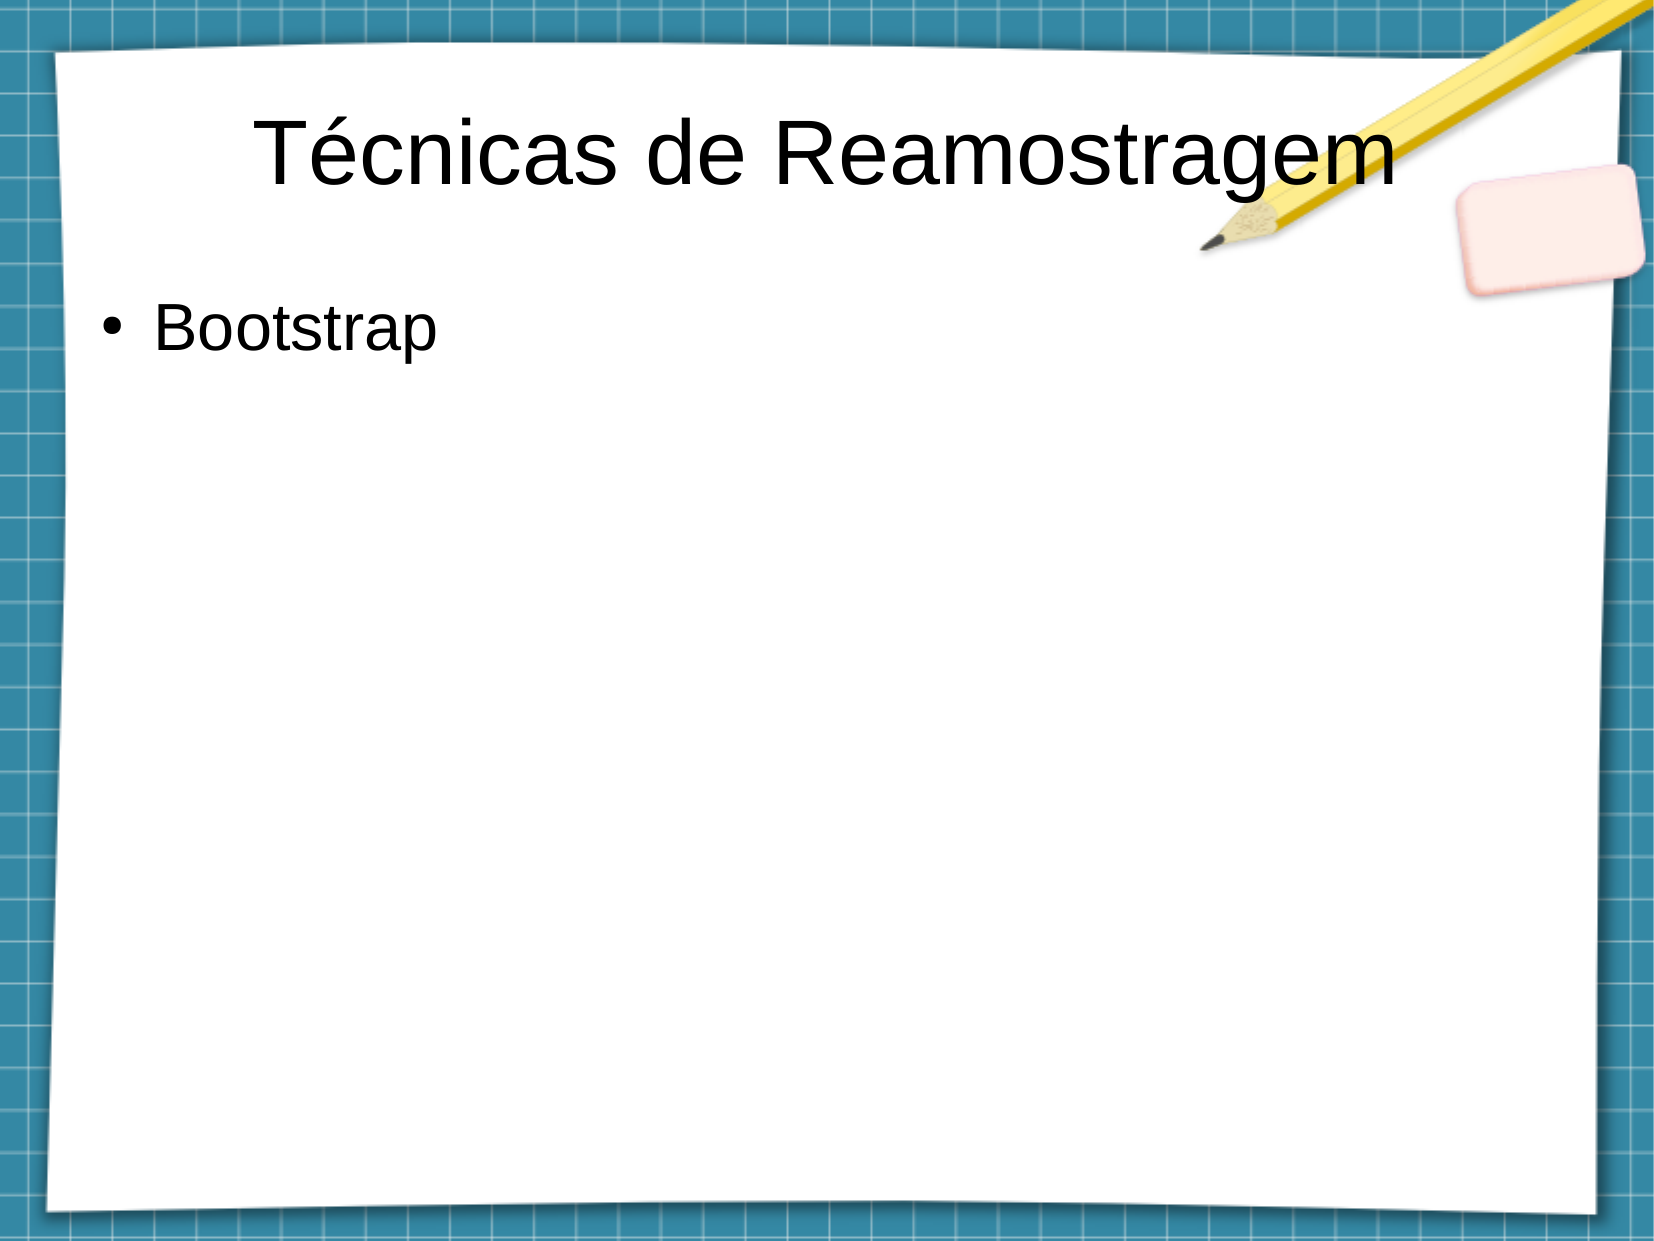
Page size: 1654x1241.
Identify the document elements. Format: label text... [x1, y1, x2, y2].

title Técnicas de Reamostragem [82, 49, 1571, 257]
list Bootstrap [82, 290, 1571, 1010]
picture [0, 0, 1654, 1241]
